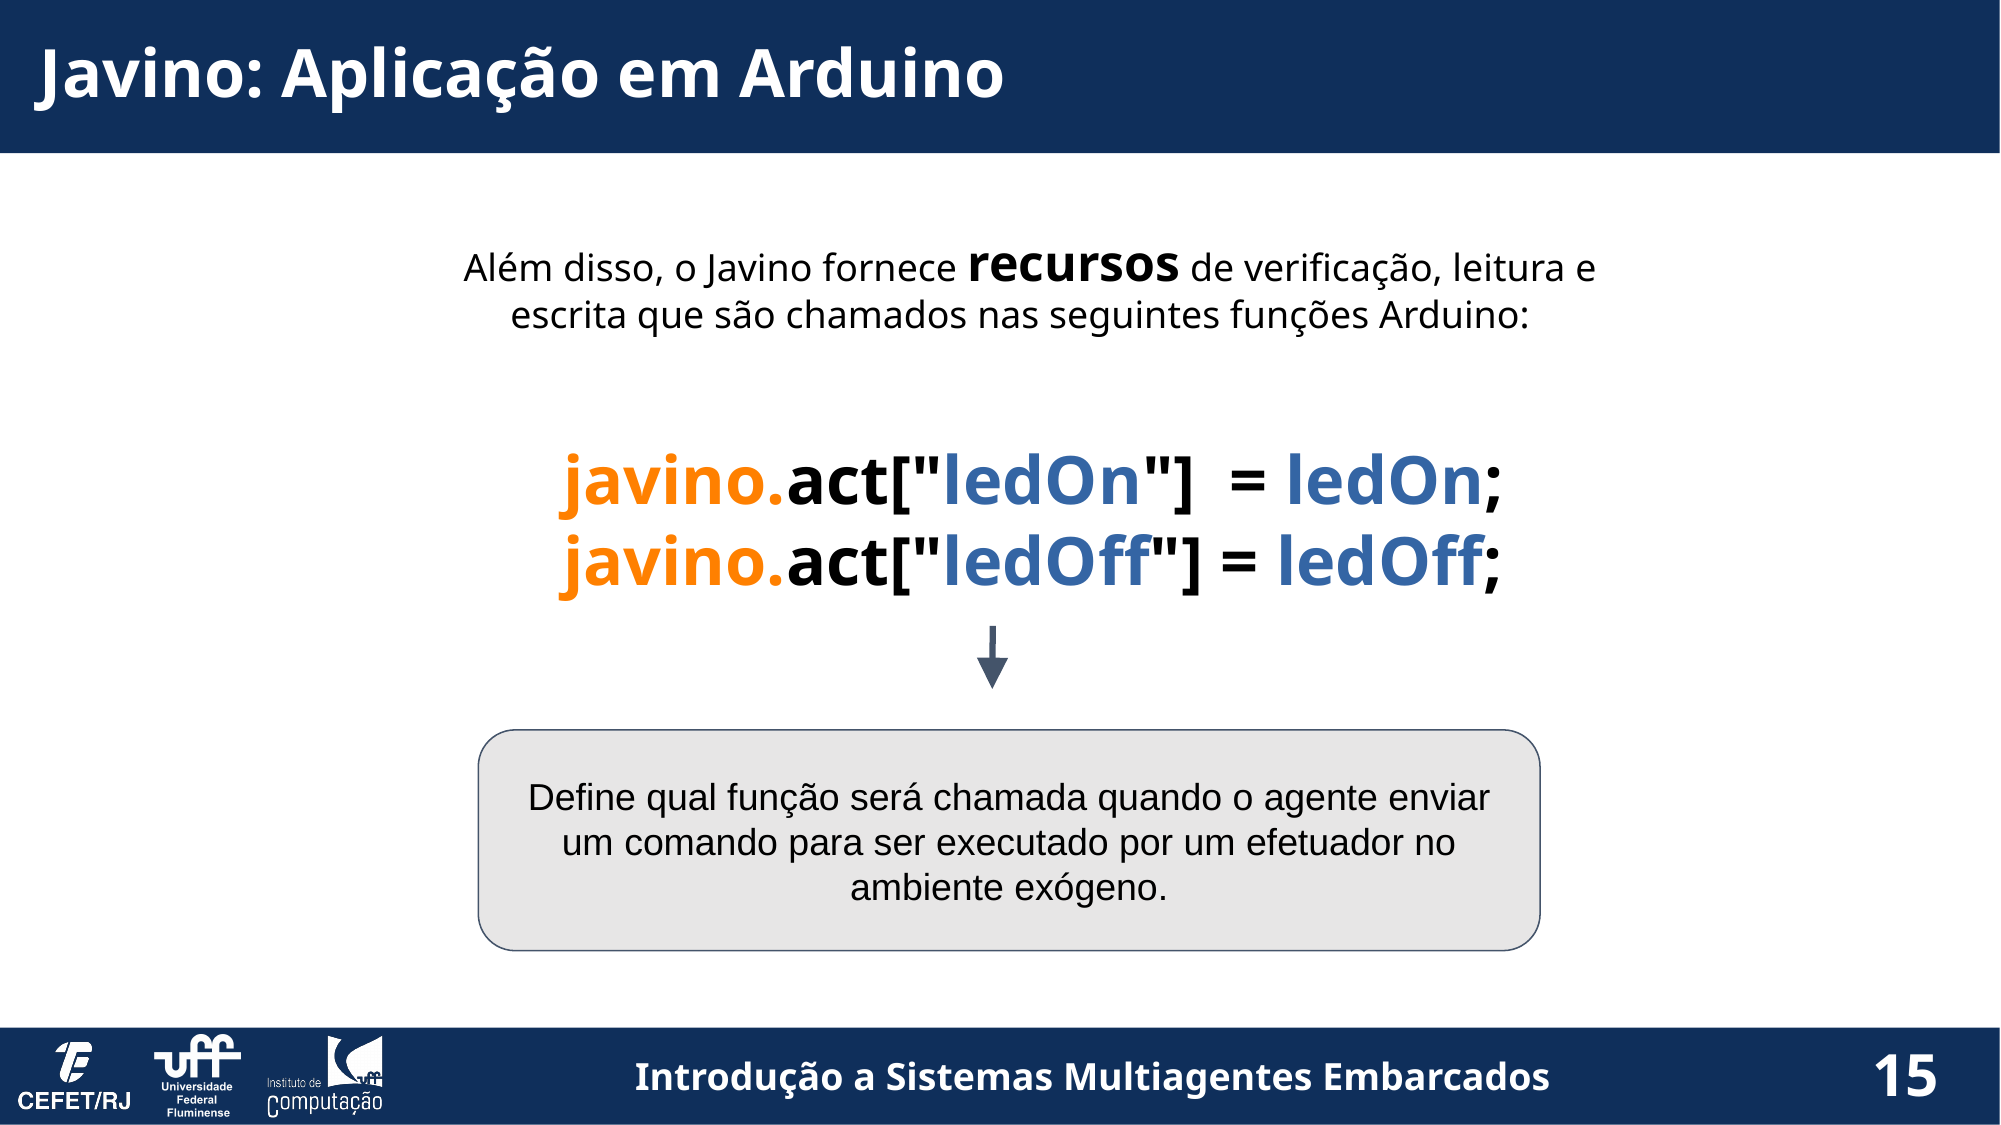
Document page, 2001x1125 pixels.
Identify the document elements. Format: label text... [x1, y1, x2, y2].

text_box Além disso, o Javino fornece recursos de verificação, leitura e escrita que são chamados nas seguintes funções Arduino: [391, 224, 1670, 357]
picture [18, 1021, 130, 1125]
picture [153, 1033, 242, 1122]
text_box Javino: Aplicação em Arduino [25, 23, 2000, 119]
text_box Define qual função será chamada quando o agente enviar um comando para ser executado por um efetuador no ambiente exógeno. [478, 729, 1541, 951]
text_box javino.act["ledOn"] = ledOn; javino.act["ledOff"] = ledOff; [531, 431, 1519, 606]
picture [265, 1033, 384, 1118]
